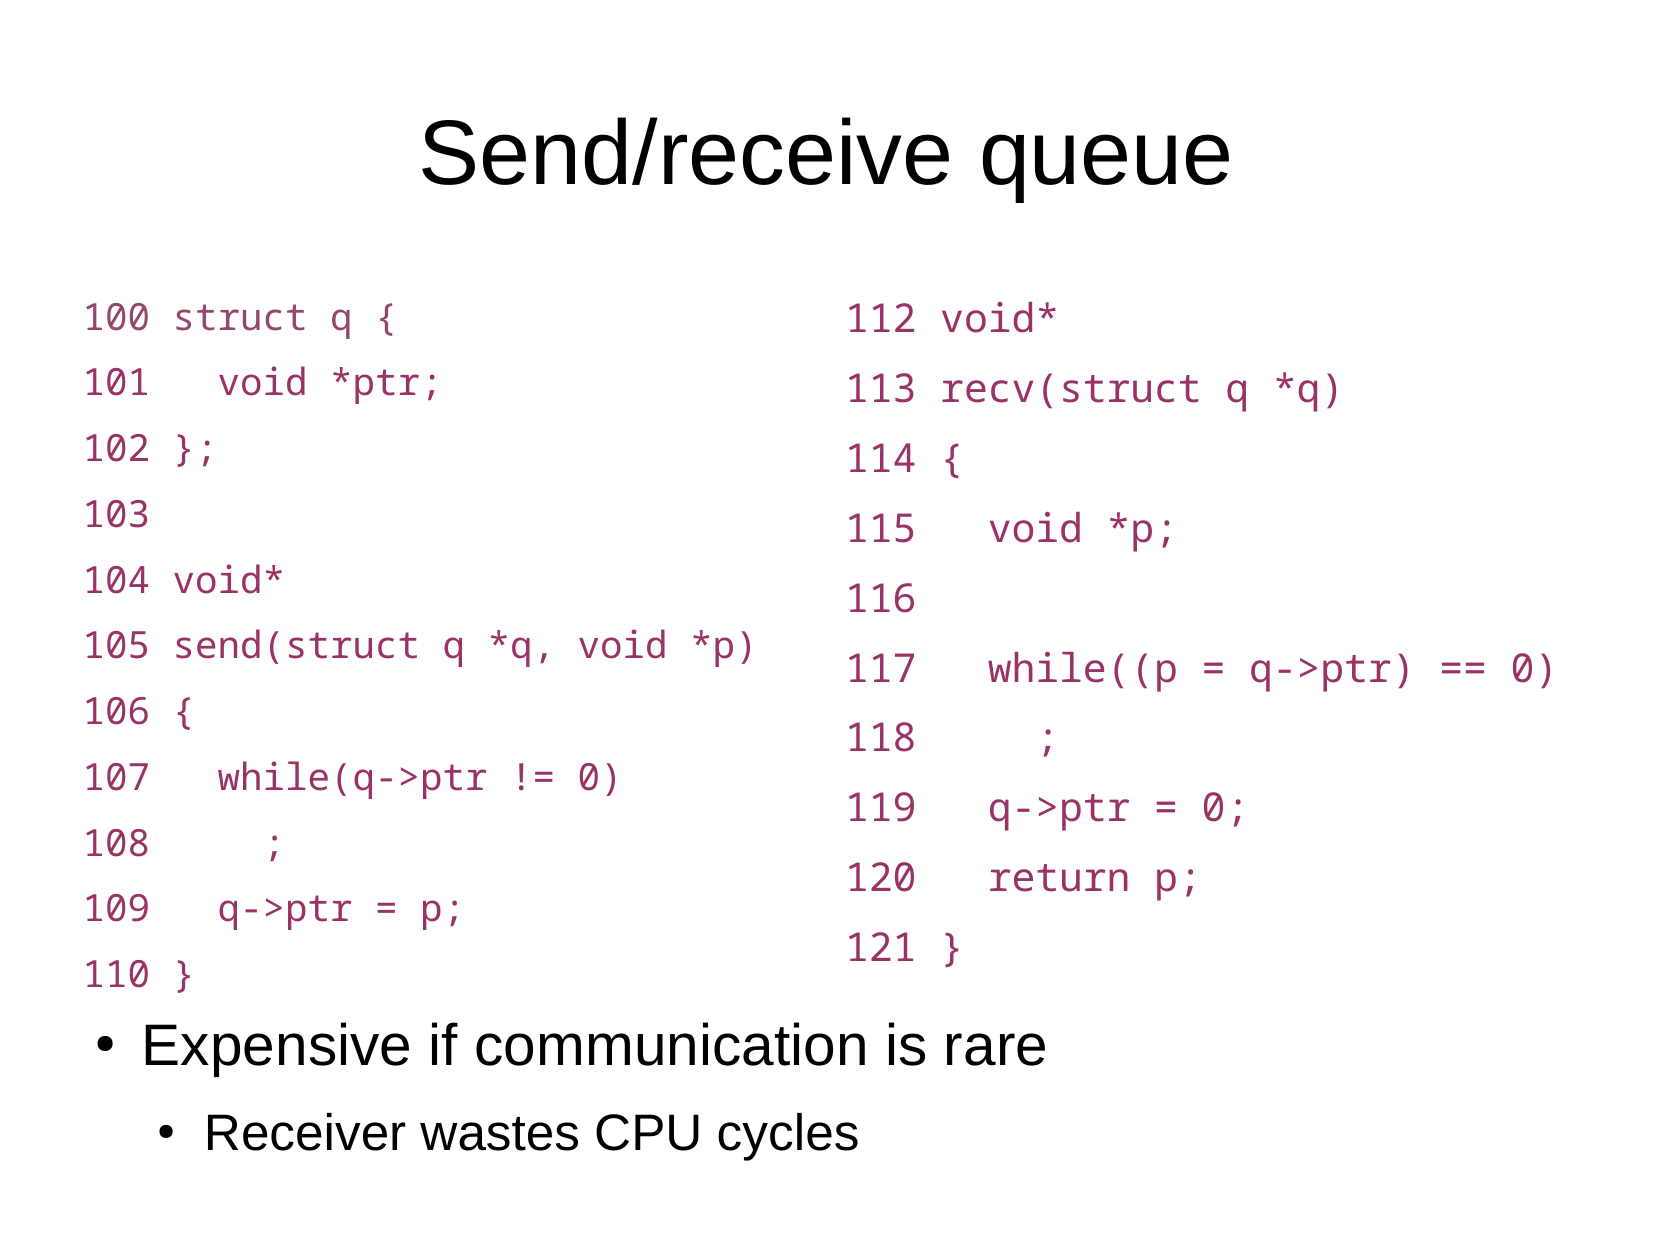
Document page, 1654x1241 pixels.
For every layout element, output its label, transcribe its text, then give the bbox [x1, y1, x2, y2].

title Send/receive queue [82, 49, 1571, 257]
list 112 void* 113 recv(struct q *q) 114 { 115 void *p; 116 117 while((p = q->ptr) == 0) 118 ; 119 q->ptr = 0; 120 return p; 121 } [845, 290, 1572, 1010]
list 100 struct q { 101 void *ptr; 102 }; 103 104 void* 105 send(struct q *q, void *p) 106 { 107 while(q->ptr != 0) 108 ; 109 q->ptr = p; 110 } [82, 290, 809, 1010]
list Expensive if communication is rare Receiver wastes CPU cycles [79, 1012, 1613, 1163]
